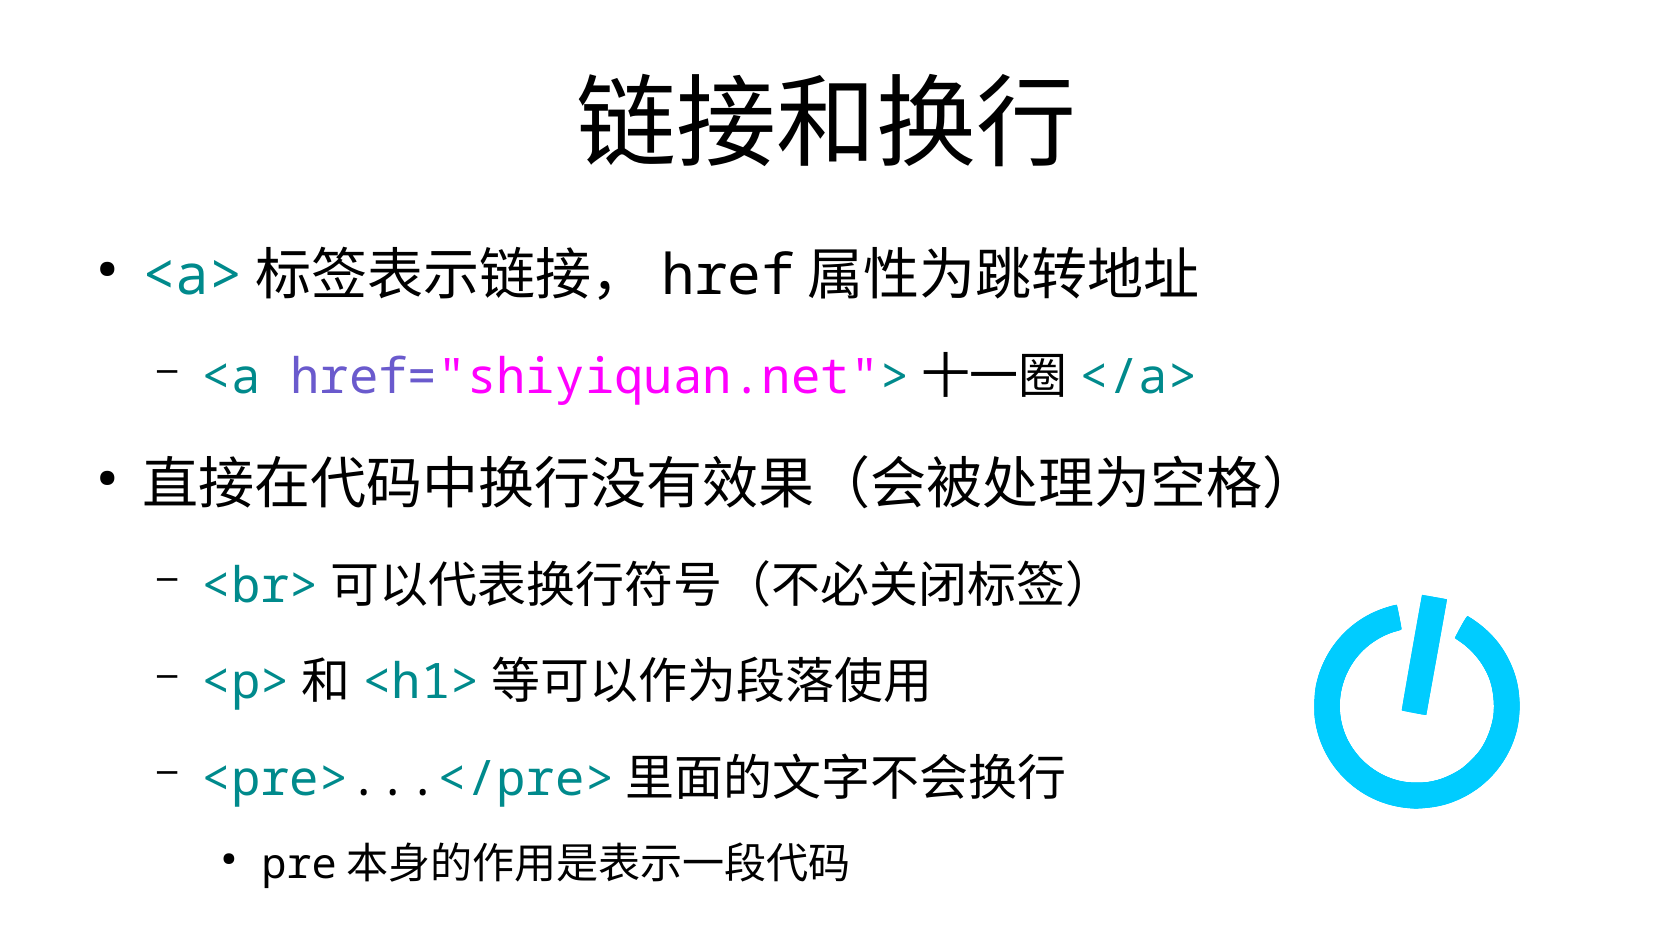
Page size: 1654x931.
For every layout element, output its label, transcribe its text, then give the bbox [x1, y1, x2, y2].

list <a>标签表示链接，href属性为跳转地址 <a href="shiyiquan.net">十一圈</a> 直接在代码中换行没有效果（会被处理为空格） <br>可以代表换行符号（不必关闭标签） <p>和<h1>等可以作为段落使用 <pre>...</pre>里面的文字不会换行 pre本身的作用是表示一段代码 [82, 217, 1571, 898]
title 链接和换行 [82, 37, 1571, 193]
